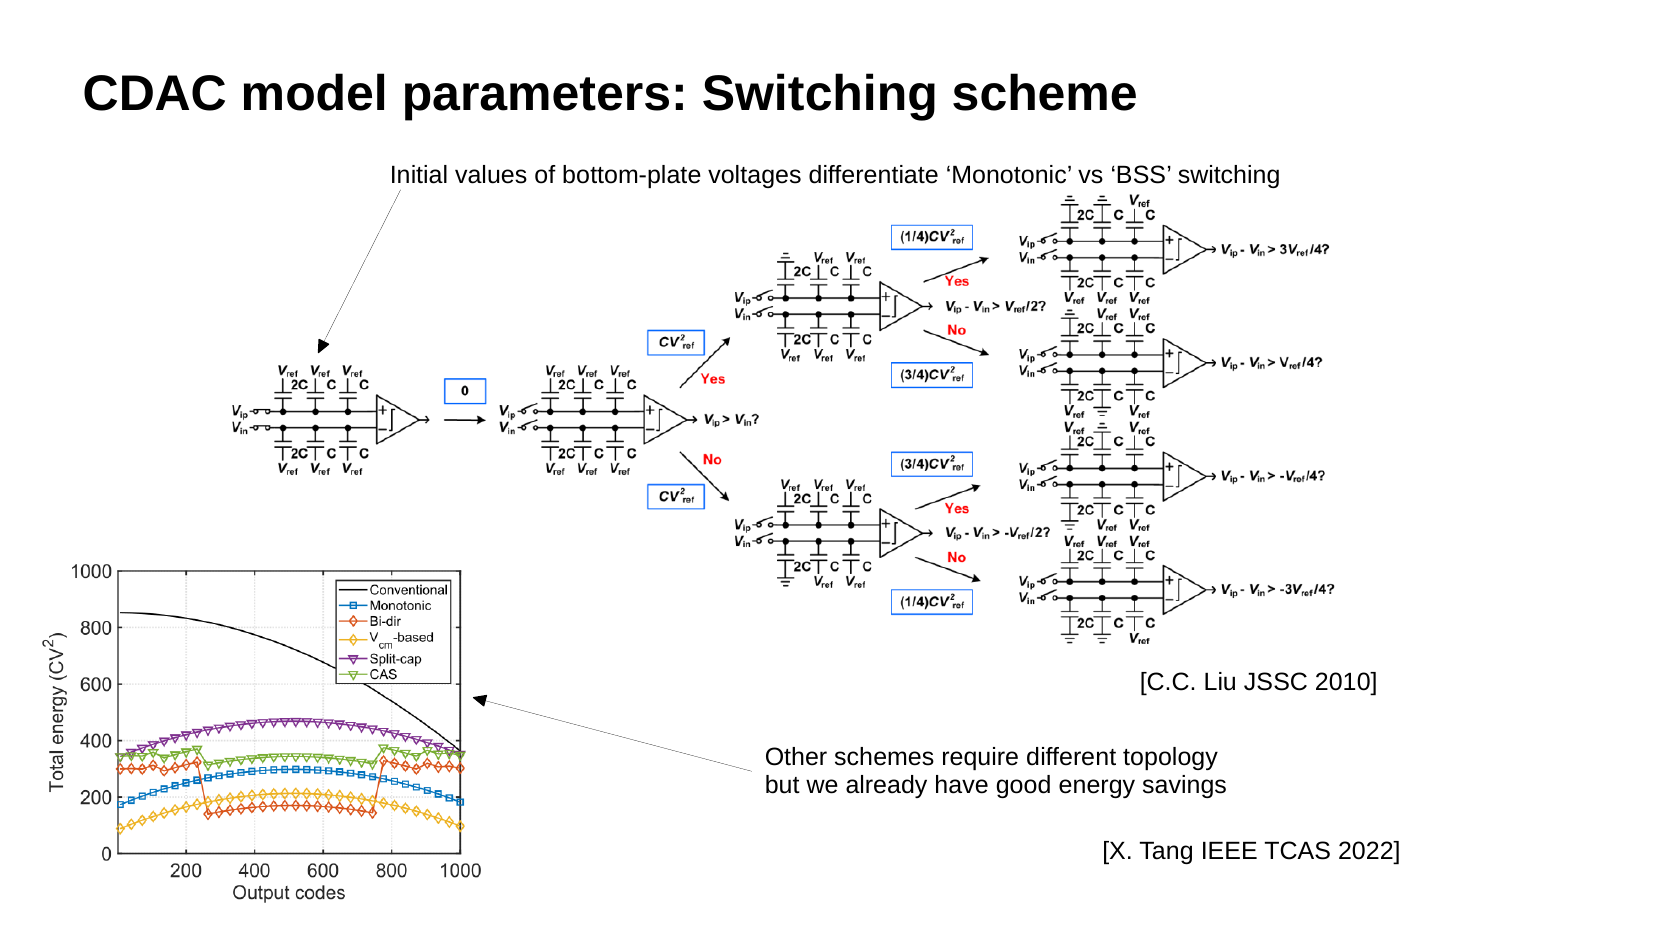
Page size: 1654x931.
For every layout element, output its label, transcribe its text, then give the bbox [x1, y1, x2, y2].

text_box Initial values of bottom-plate voltages differentiate ‘Monotonic’ vs ‘BSS’ switching [375, 153, 1426, 280]
text_box Other schemes require different topology but we already have good energy savings [750, 735, 1276, 863]
text_box [C.C. Liu JSSC 2010] [1125, 660, 1426, 708]
title CDAC model parameters: Switching scheme [82, 37, 1276, 151]
picture [33, 182, 1351, 911]
text_box [X. Tang IEEE TCAS 2022] [1087, 829, 1501, 901]
